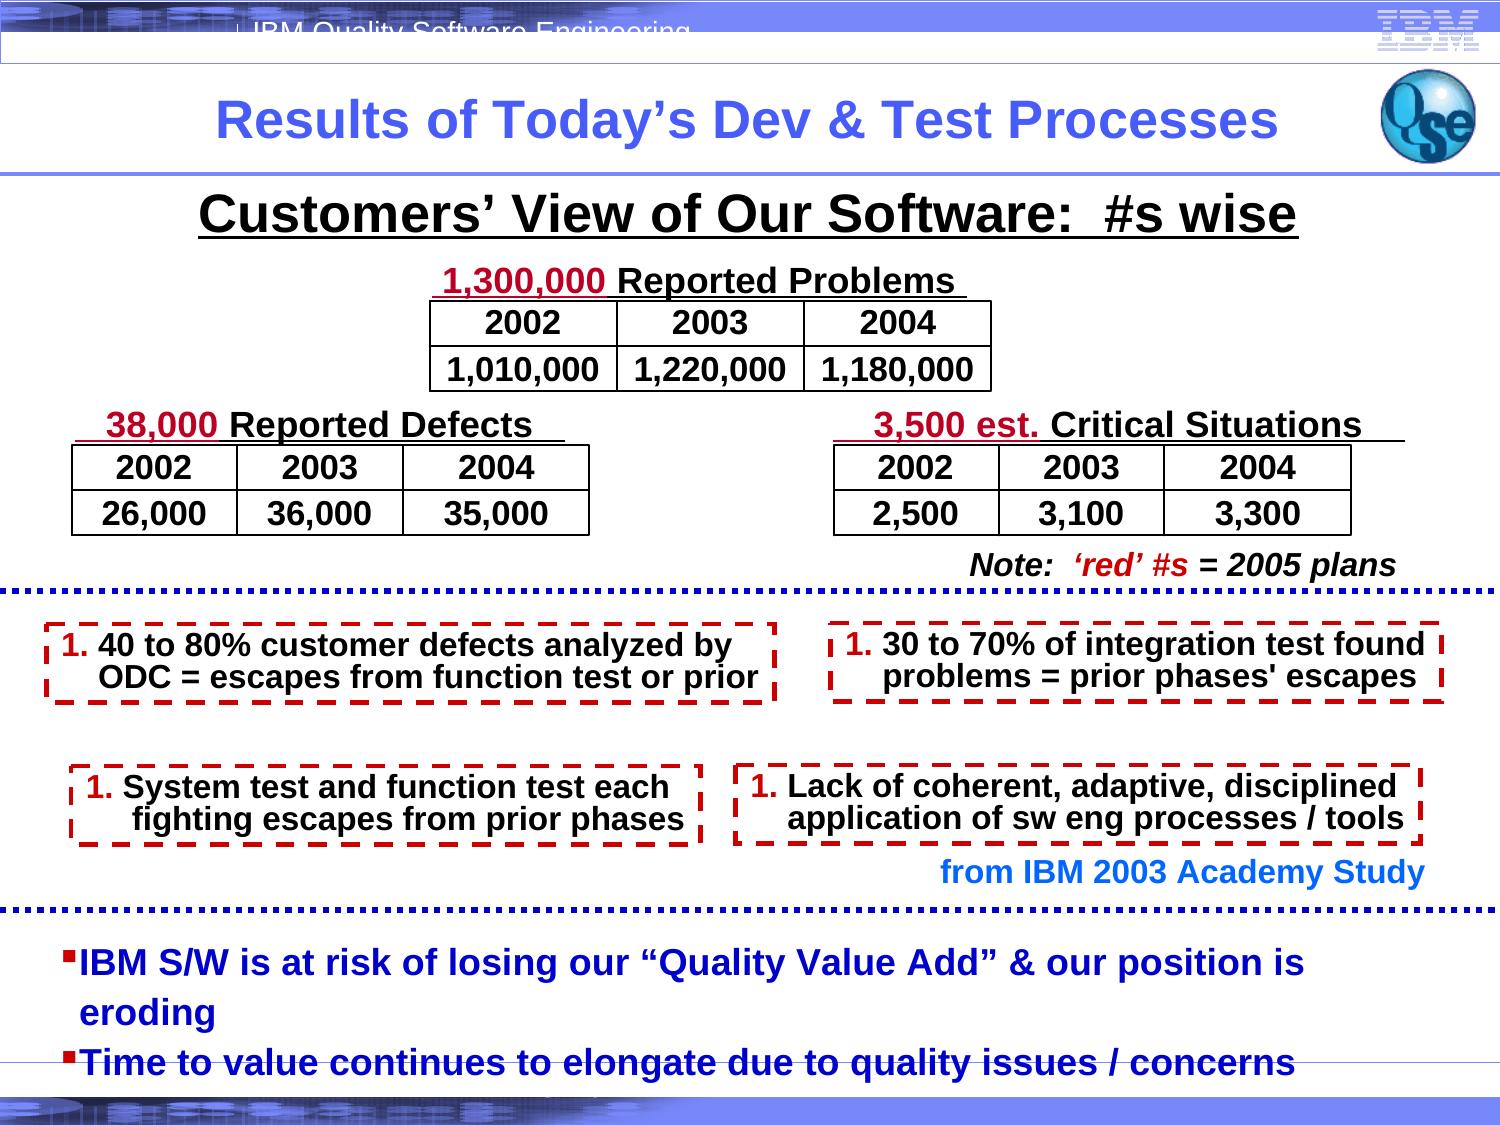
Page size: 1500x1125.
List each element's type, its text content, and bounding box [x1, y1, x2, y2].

picture [1, 1, 1500, 63]
text_box Note: ‘red’ #s = 2005 plans [954, 538, 1422, 592]
picture [1376, 64, 1482, 170]
text_box Customers’ View of Our Software: #s wise [47, 176, 1451, 253]
chart [69, 258, 1406, 539]
text_box Lack of coherent, adaptive, disciplined application of sw eng processes / tools [735, 765, 1421, 844]
picture [0, 1063, 1500, 1125]
text_box 40 to 80% customer defects analyzed by ODC = escapes from function test or prior [46, 624, 775, 703]
text_box System test and function test each fighting escapes from prior phases [71, 766, 701, 845]
text_box from IBM 2003 Academy Study [925, 846, 1441, 899]
text_box Results of Today’s Dev & Test Processes [150, 87, 1346, 162]
text_box IBM S/W is at risk of losing our “Quality Value Add” & our position is eroding Time to value continues to elongate due to quality issues / concerns [45, 924, 1469, 1092]
text_box 30 to 70% of integration test found problems = prior phases' escapes [830, 623, 1442, 702]
